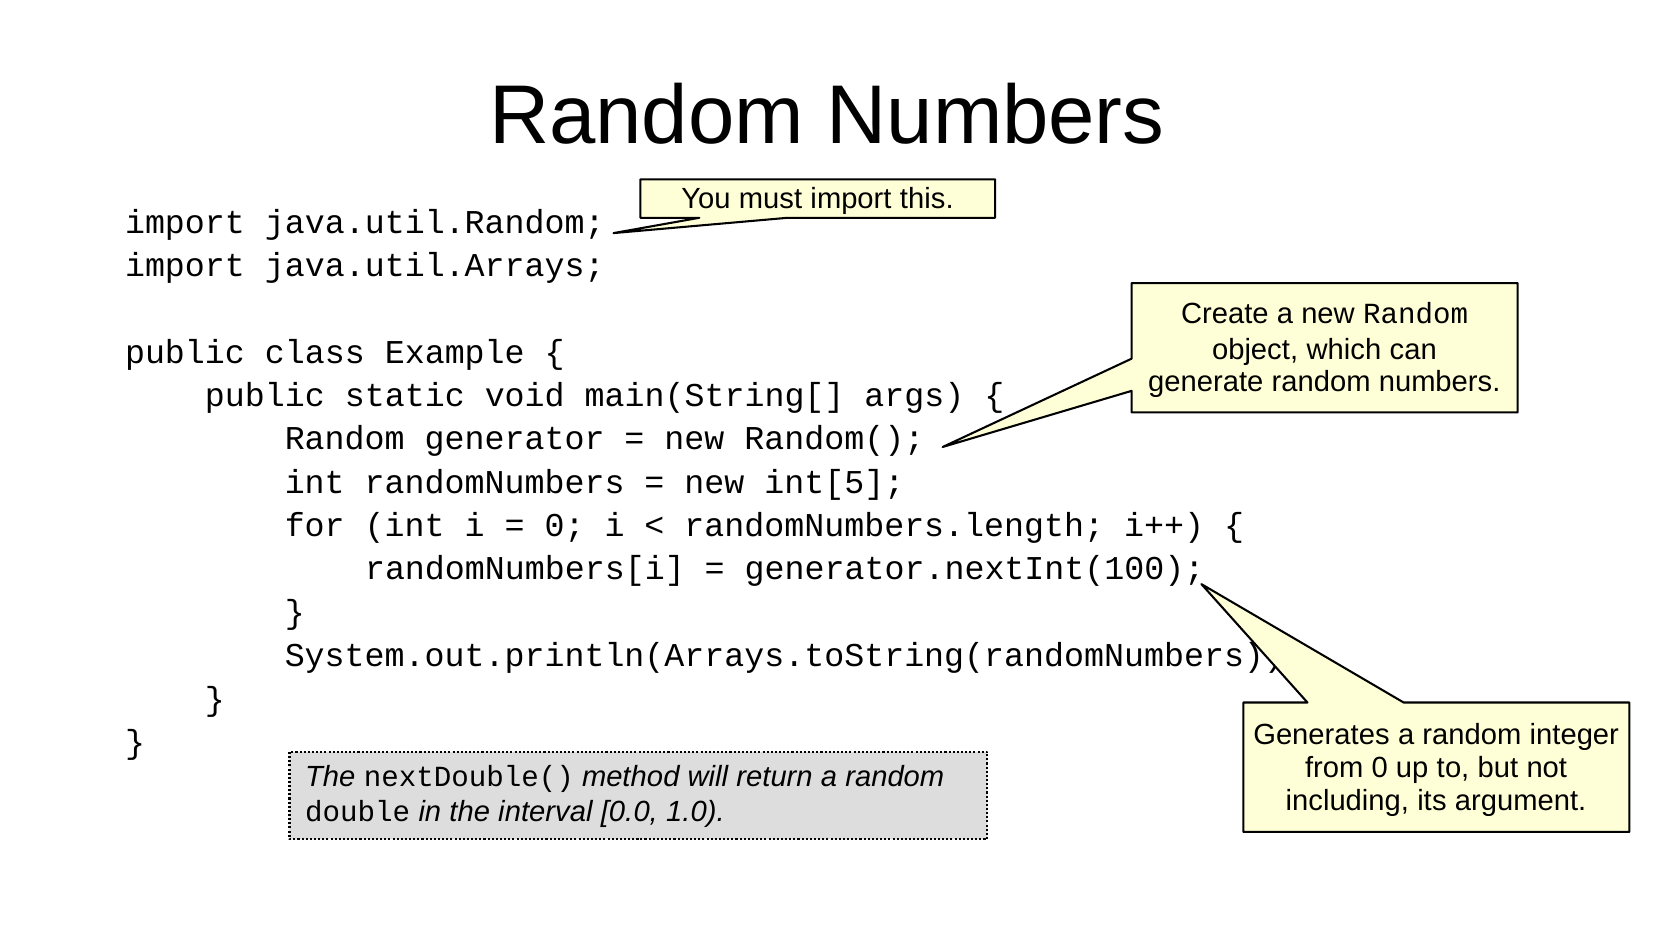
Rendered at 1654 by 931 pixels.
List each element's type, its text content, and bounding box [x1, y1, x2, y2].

text_box Create a new Random object, which can generate random numbers. [942, 283, 1518, 447]
text_box The nextDouble() method will return a random double in the interval [0.0, 1.0). [289, 751, 988, 840]
title Random Numbers [82, 37, 1571, 193]
text_box You must import this. [613, 179, 996, 234]
text_box Generates a random integer from 0 up to, but not including, its argument. [1201, 584, 1630, 832]
text_box import java.util.Random; import java.util.Arrays; public class Example { public static void main(String[] args) { Random generator = new Random(); int randomNumbers = new int[5]; for (int i = 0; i < randomNumbers.length; i++) { randomNumbers[i] = generator.nextInt(100); } System.out.println(Arrays.toString(randomNumbers)); } } [110, 192, 1472, 771]
